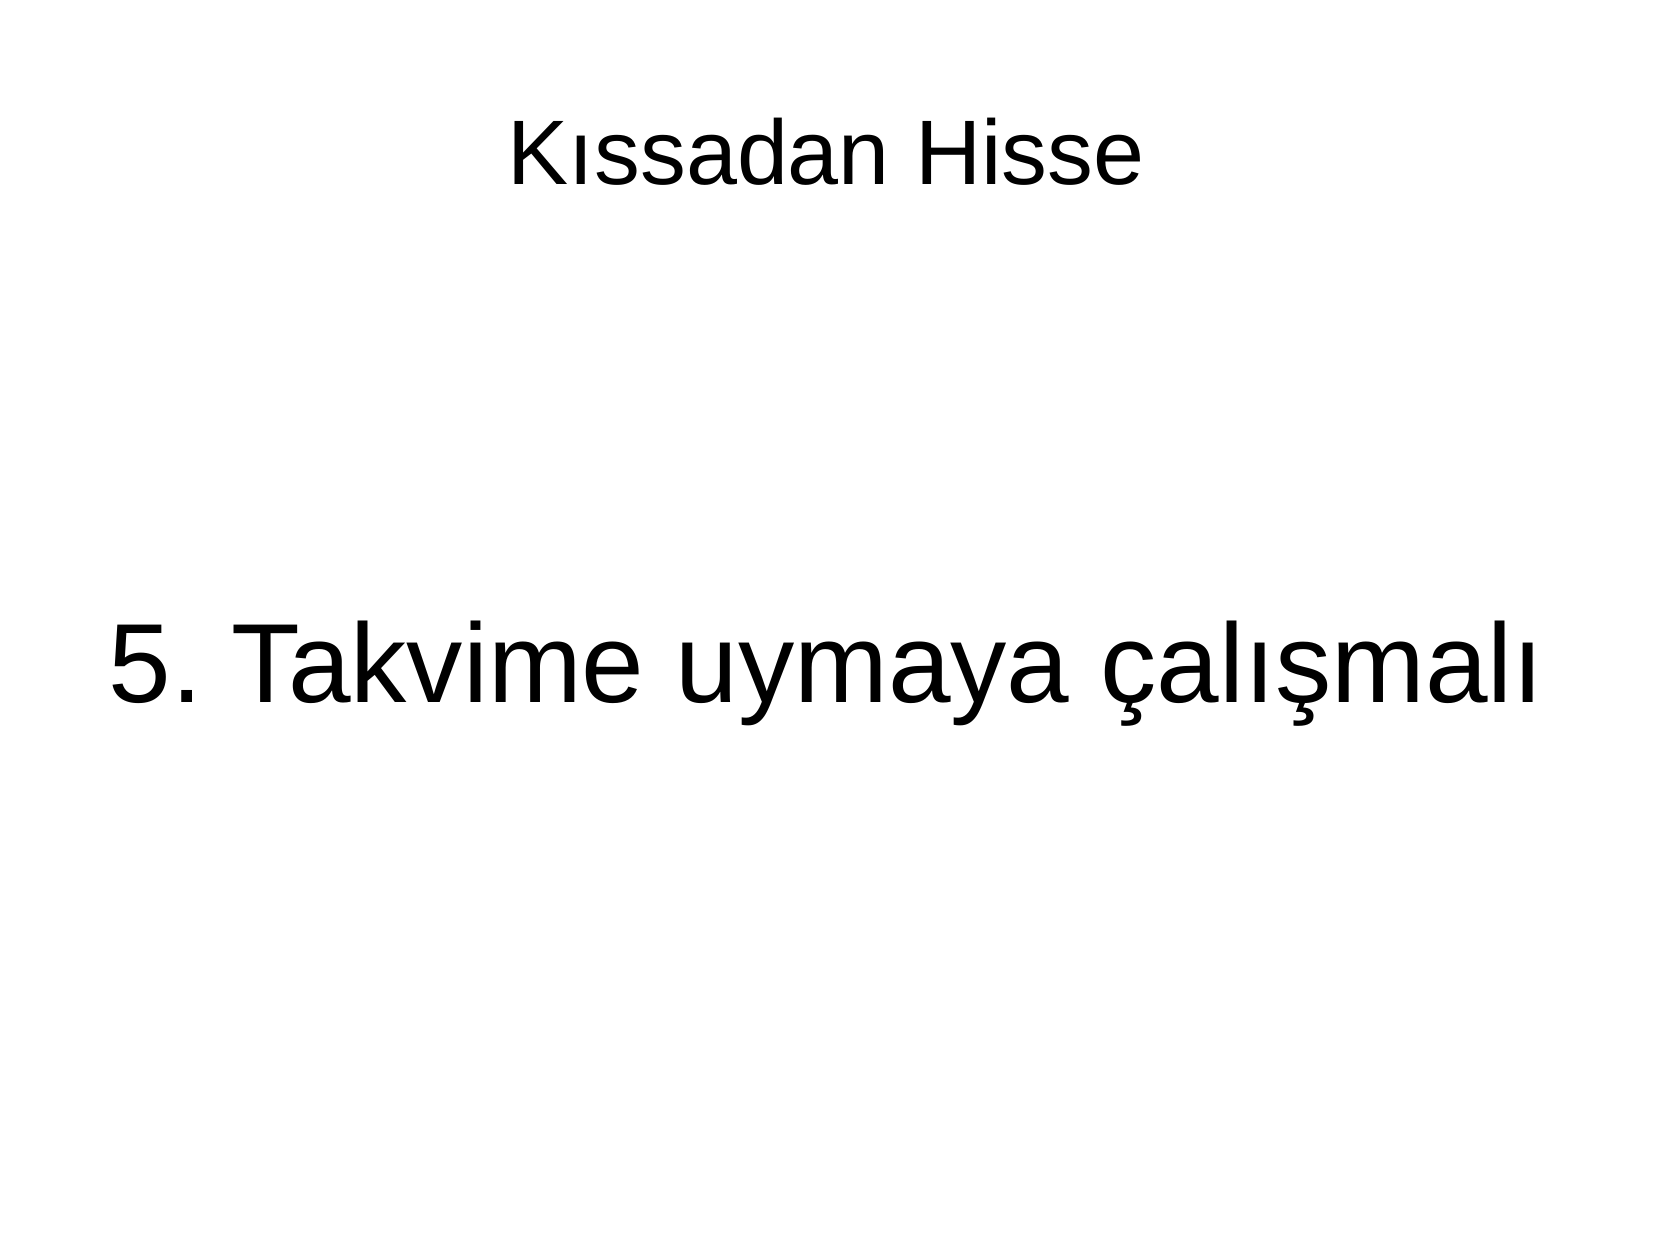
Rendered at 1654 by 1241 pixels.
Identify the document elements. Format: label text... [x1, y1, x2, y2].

title Kıssadan Hisse [82, 49, 1571, 257]
list 5. Takvime uymaya çalışmalı [82, 290, 1571, 1109]
